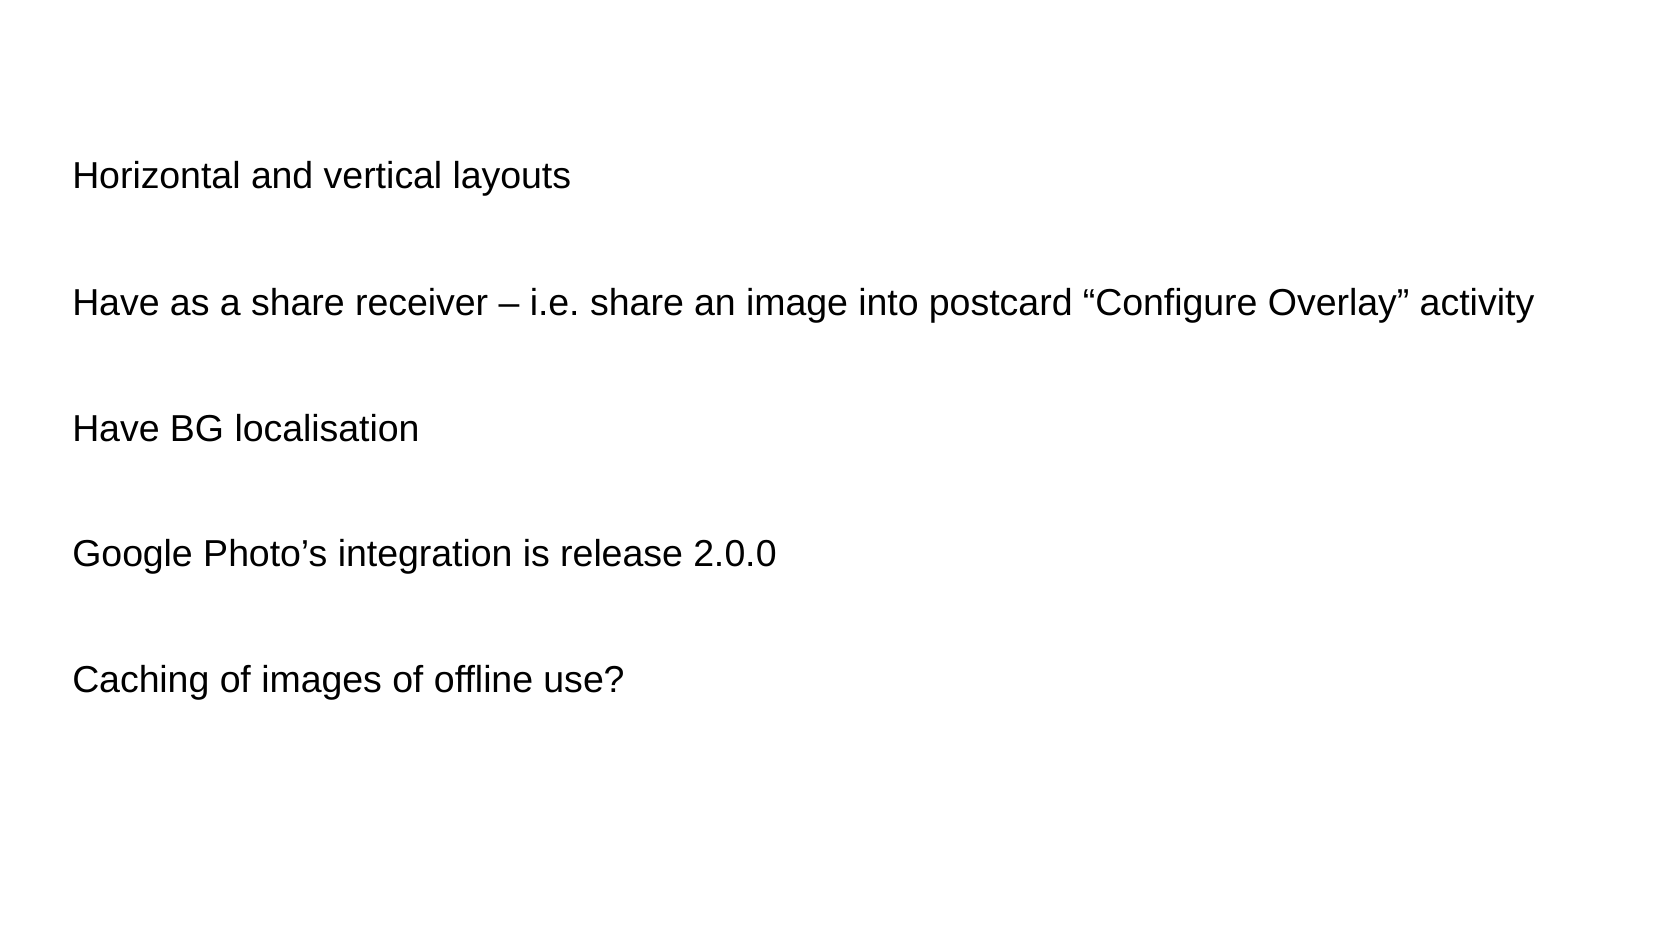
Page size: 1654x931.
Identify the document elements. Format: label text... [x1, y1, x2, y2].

text_box Horizontal and vertical layouts Have as a share receiver – i.e. share an image into postcard “Configure Overlay” activity Have BG localisation Google Photo’s integration is release 2.0.0 Caching of images of offline use? [57, 147, 1589, 793]
